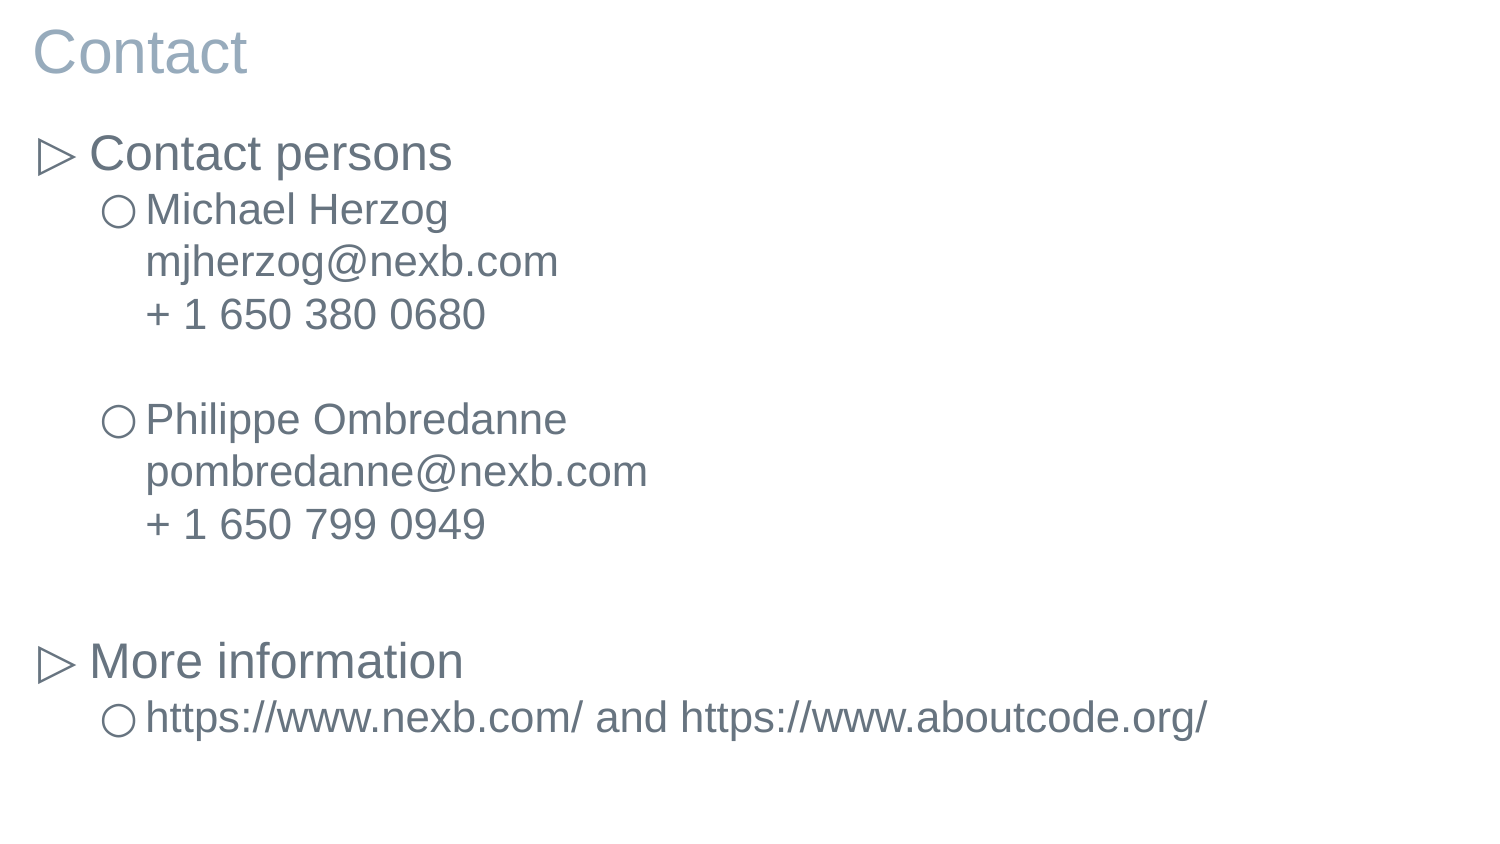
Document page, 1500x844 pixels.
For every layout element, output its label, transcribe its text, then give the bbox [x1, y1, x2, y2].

title Contact [21, 15, 1354, 98]
list Contact persons Michael Herzog mjherzog@nexb.com + 1 650 380 0680 Philippe Ombredanne pombredanne@nexb.com + 1 650 799 0949 More information https://www.nexb.com/ and https://www.aboutcode.org/ [21, 109, 1480, 796]
